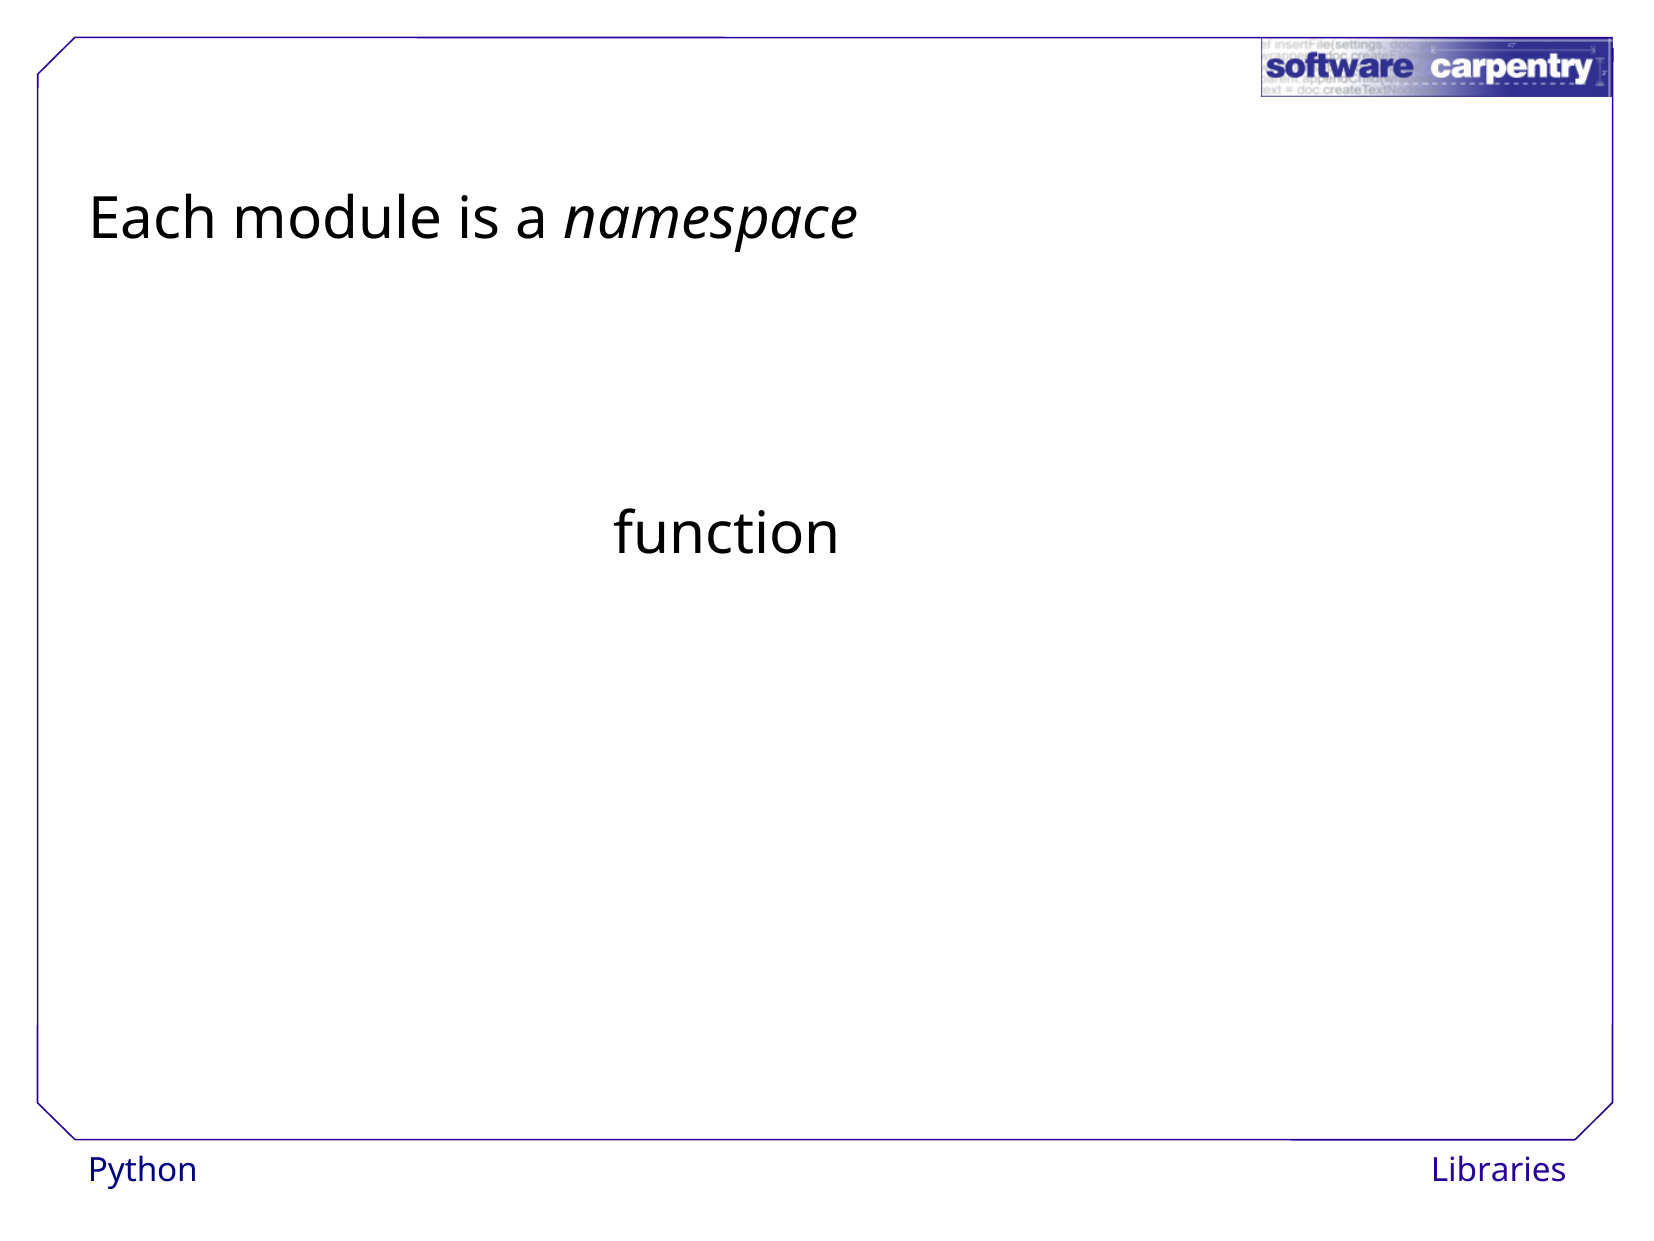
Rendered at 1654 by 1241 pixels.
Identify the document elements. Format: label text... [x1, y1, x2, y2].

picture [1261, 39, 1613, 97]
text_box Each module is a namespace function [73, 137, 1024, 574]
